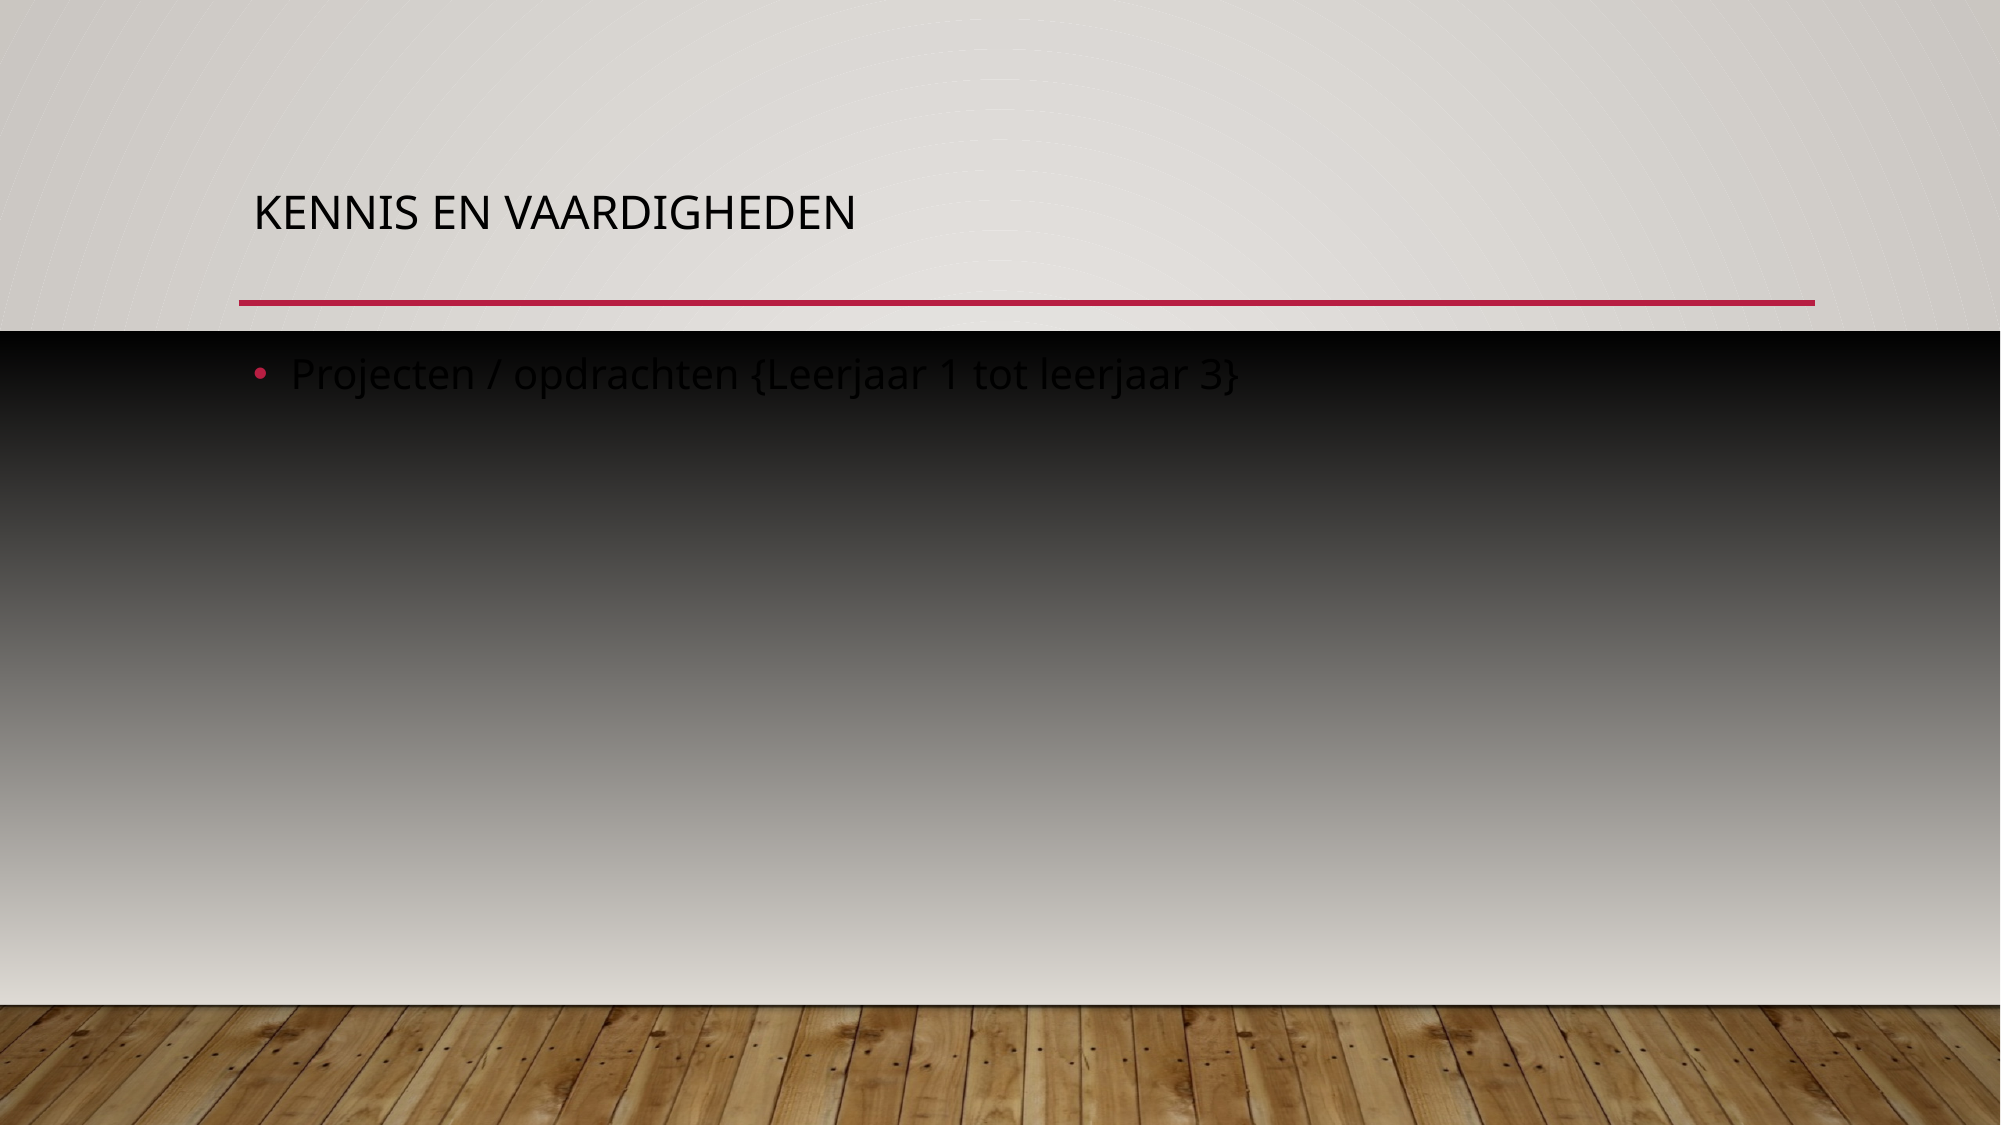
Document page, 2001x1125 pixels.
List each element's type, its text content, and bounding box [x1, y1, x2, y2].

list Projecten / opdrachten {Leerjaar 1 tot leerjaar 3} [238, 330, 1814, 897]
title Kennis En Vaardigheden [238, 131, 1814, 305]
